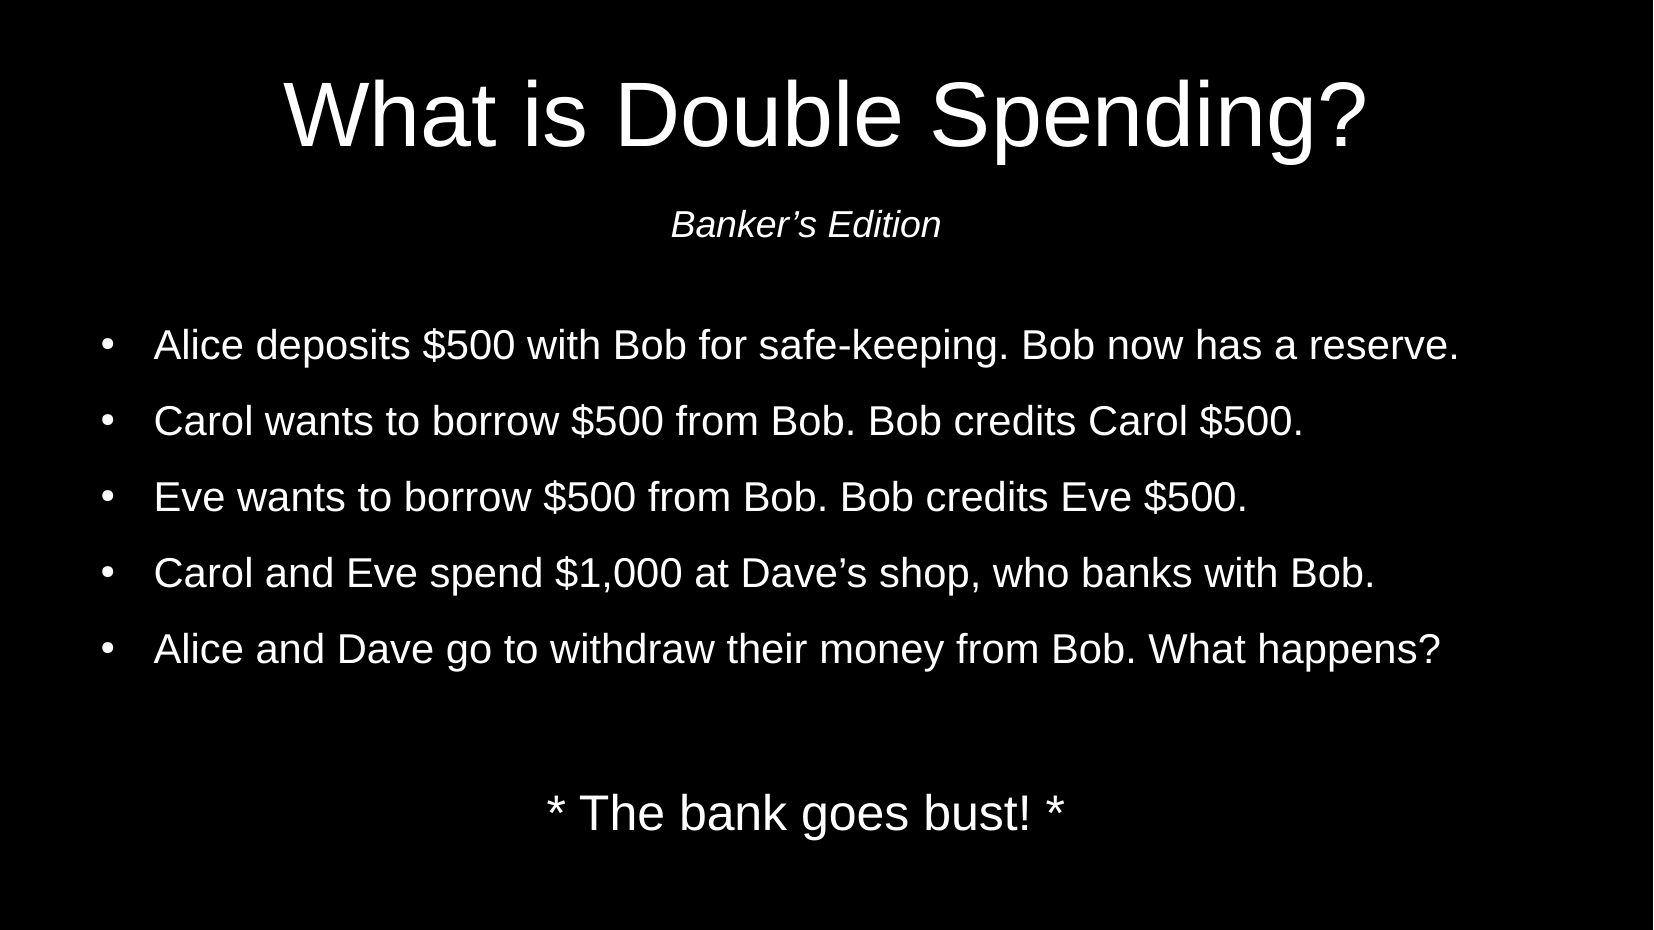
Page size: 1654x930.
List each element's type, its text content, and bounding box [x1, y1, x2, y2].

text_box * The bank goes bust! * [450, 750, 1163, 877]
list Alice deposits $500 with Bob for safe-keeping. Bob now has a reserve. Carol wants to borrow $500 from Bob. Bob credits Carol $500. Eve wants to borrow $500 from Bob. Bob credits Eve $500. Carol and Eve spend $1,000 at Dave’s shop, who banks with Bob. Alice and Dave go to withdraw their money from Bob. What happens? [82, 217, 1571, 757]
title What is Double Spending? [82, 37, 1571, 193]
text_box Banker’s Edition [450, 196, 1163, 254]
